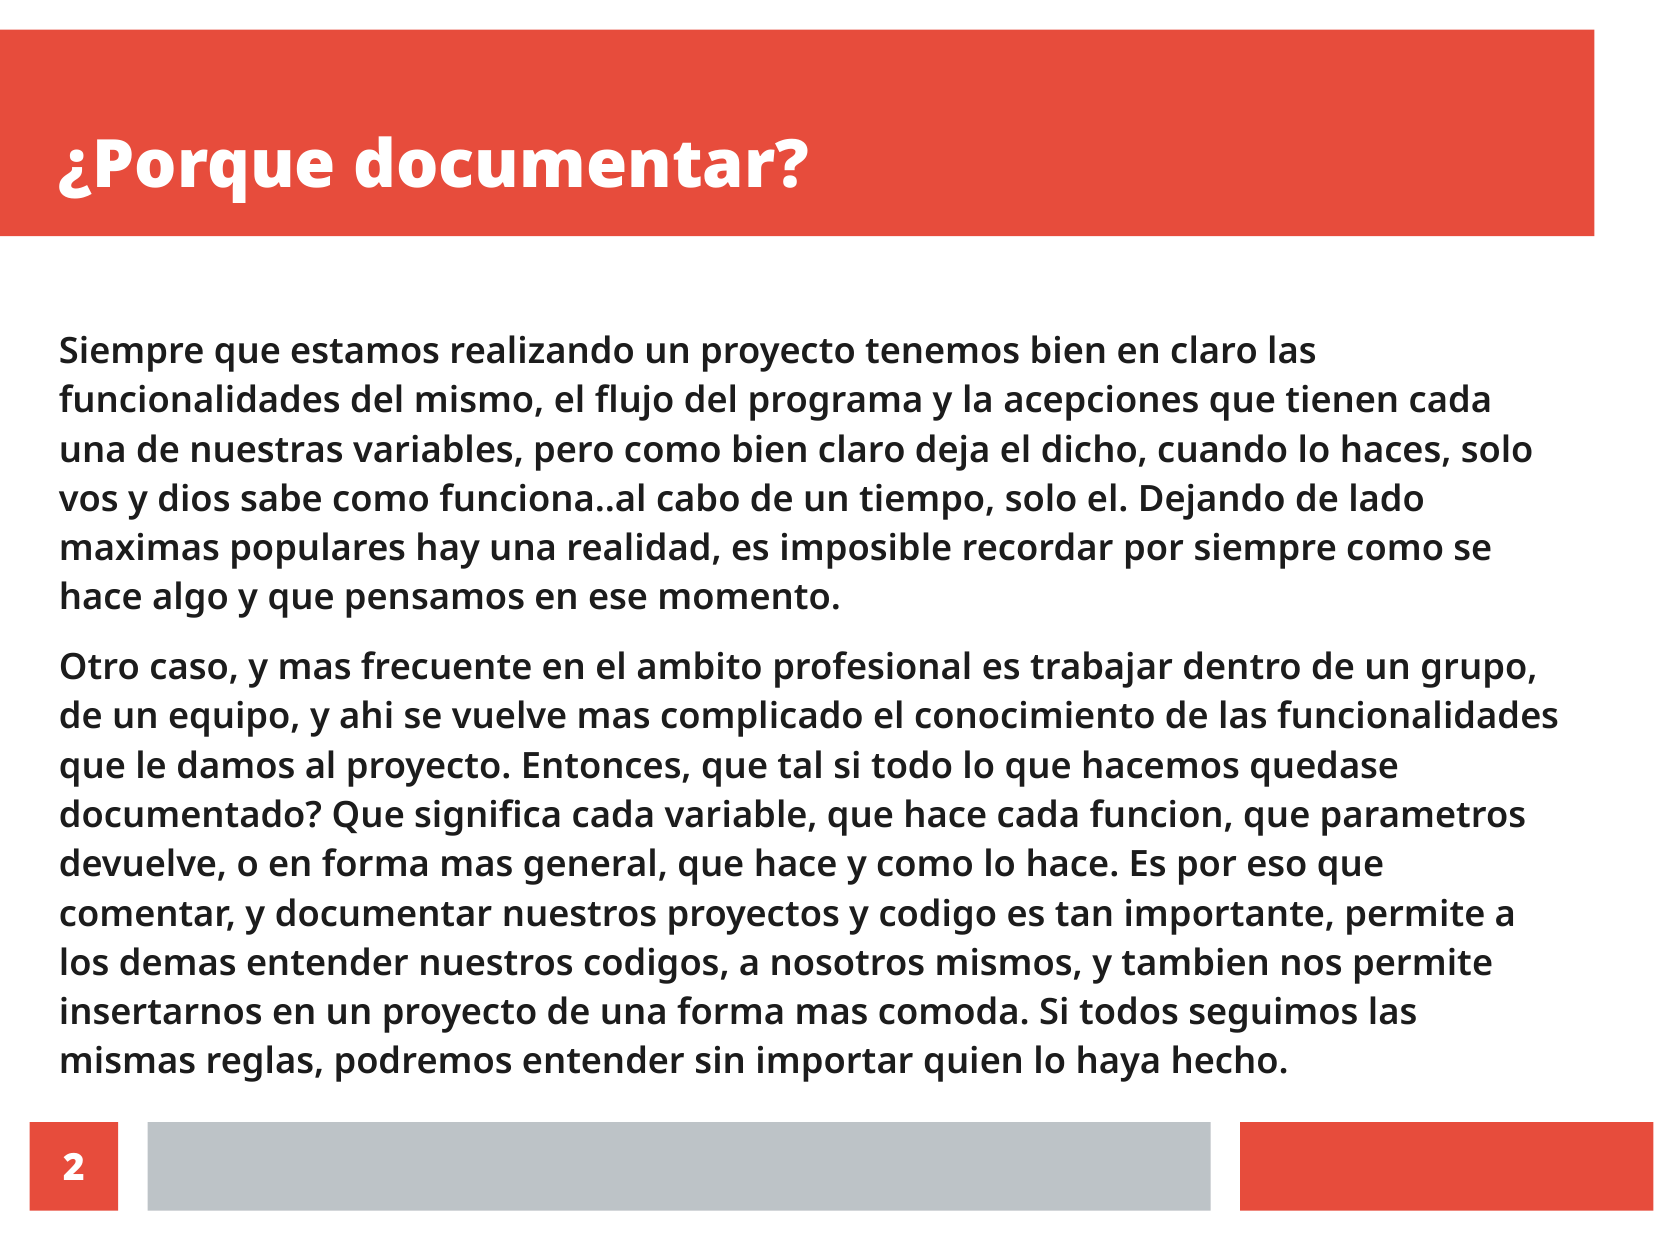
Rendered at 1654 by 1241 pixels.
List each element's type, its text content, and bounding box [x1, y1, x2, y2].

title ¿Porque documentar? [59, 59, 1595, 207]
list Siempre que estamos realizando un proyecto tenemos bien en claro las funcionalidades del mismo, el flujo del programa y la acepciones que tienen cada una de nuestras variables, pero como bien claro deja el dicho, cuando lo haces, solo vos y dios sabe como funciona..al cabo de un tiempo, solo el. Dejando de lado maximas populares hay una realidad, es imposible recordar por siempre como se hace algo y que pensamos en ese momento. Otro caso, y mas frecuente en el ambito profesional es trabajar dentro de un grupo, de un equipo, y ahi se vuelve mas complicado el conocimiento de las funcionalidades que le damos al proyecto. Entonces, que tal si todo lo que hacemos quedase documentado? Que significa cada variable, que hace cada funcion, que parametros devuelve, o en forma mas general, que hace y como lo hace. Es por eso que comentar, y documentar nuestros proyectos y codigo es tan importante, permite a los demas entender nuestros codigos, a nosotros mismos, y tambien nos permite insertarnos en un proyecto de una forma mas comoda. Si todos seguimos las mismas reglas, podremos entender sin importar quien lo haya hecho. [59, 324, 1565, 1093]
